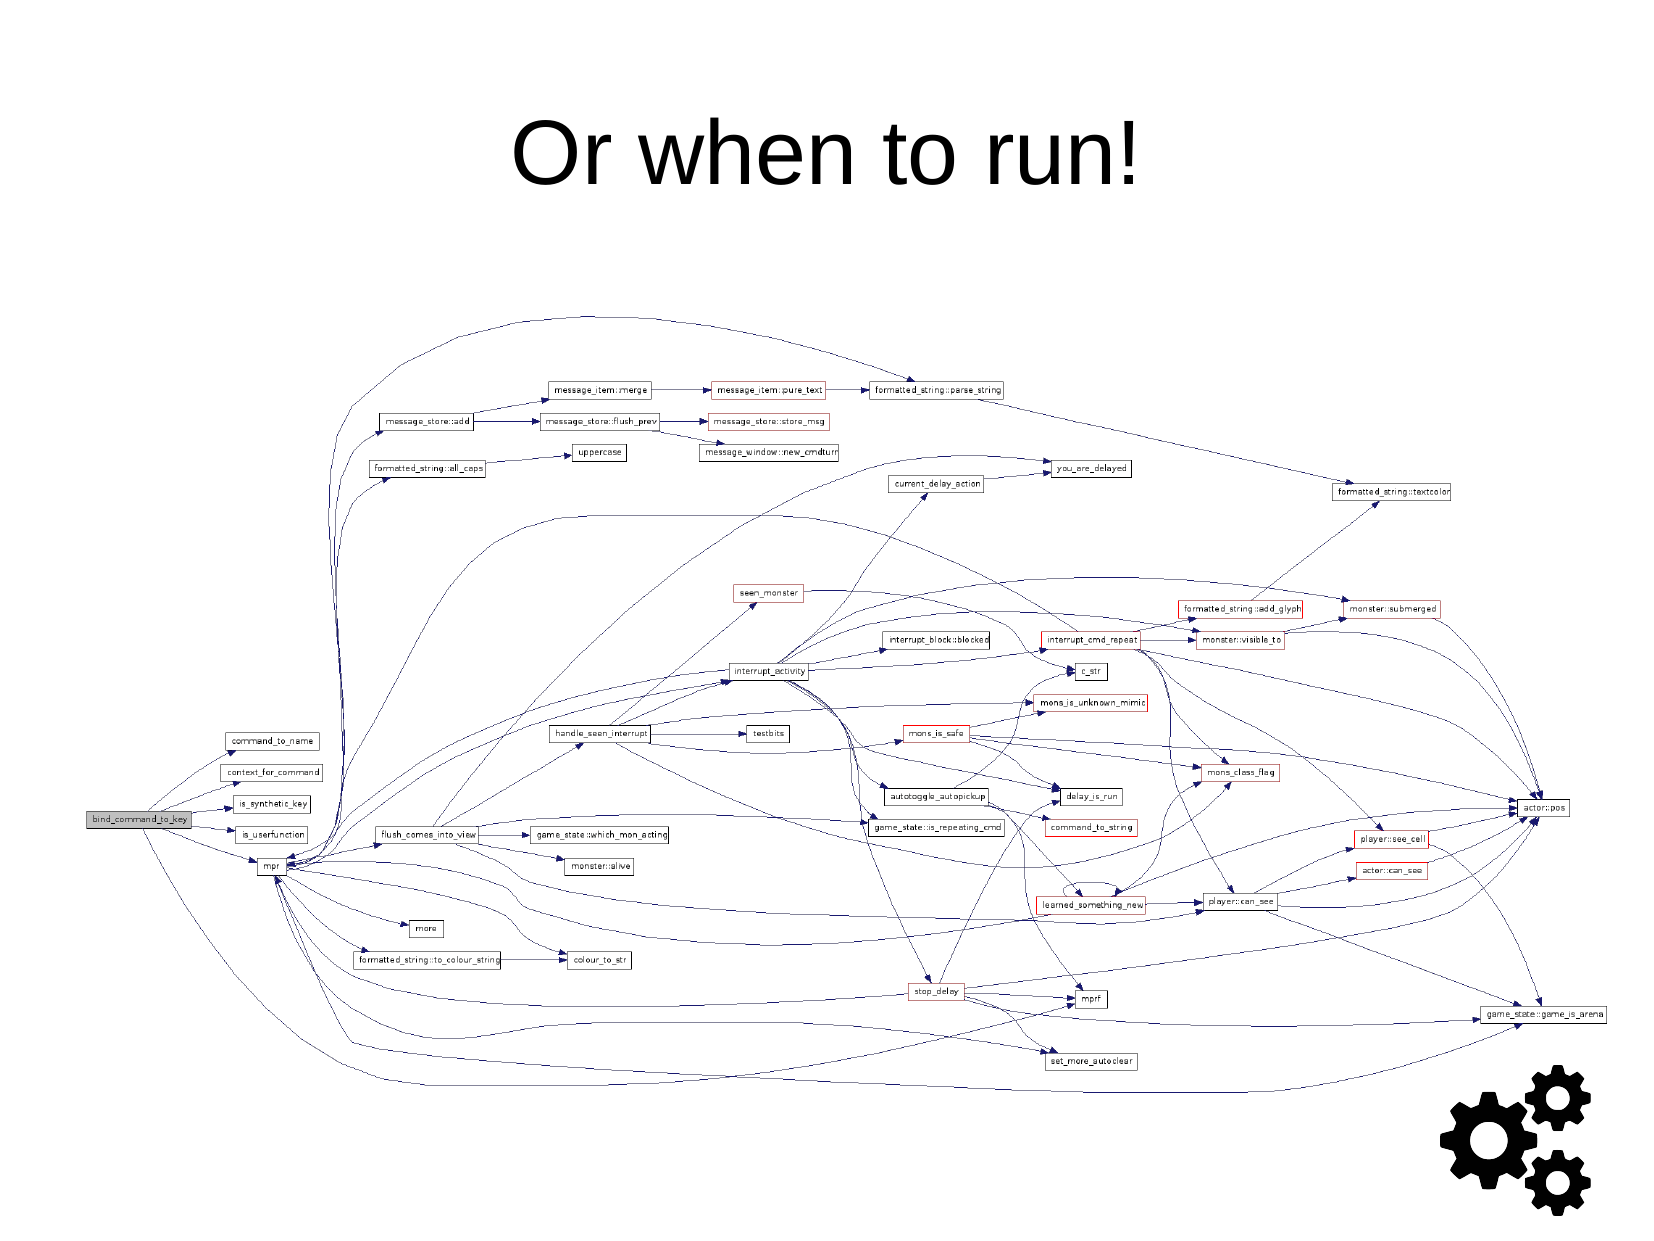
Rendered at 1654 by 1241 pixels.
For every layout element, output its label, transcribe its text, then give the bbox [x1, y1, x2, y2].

picture [82, 290, 1610, 1216]
title Or when to run! [82, 49, 1571, 257]
